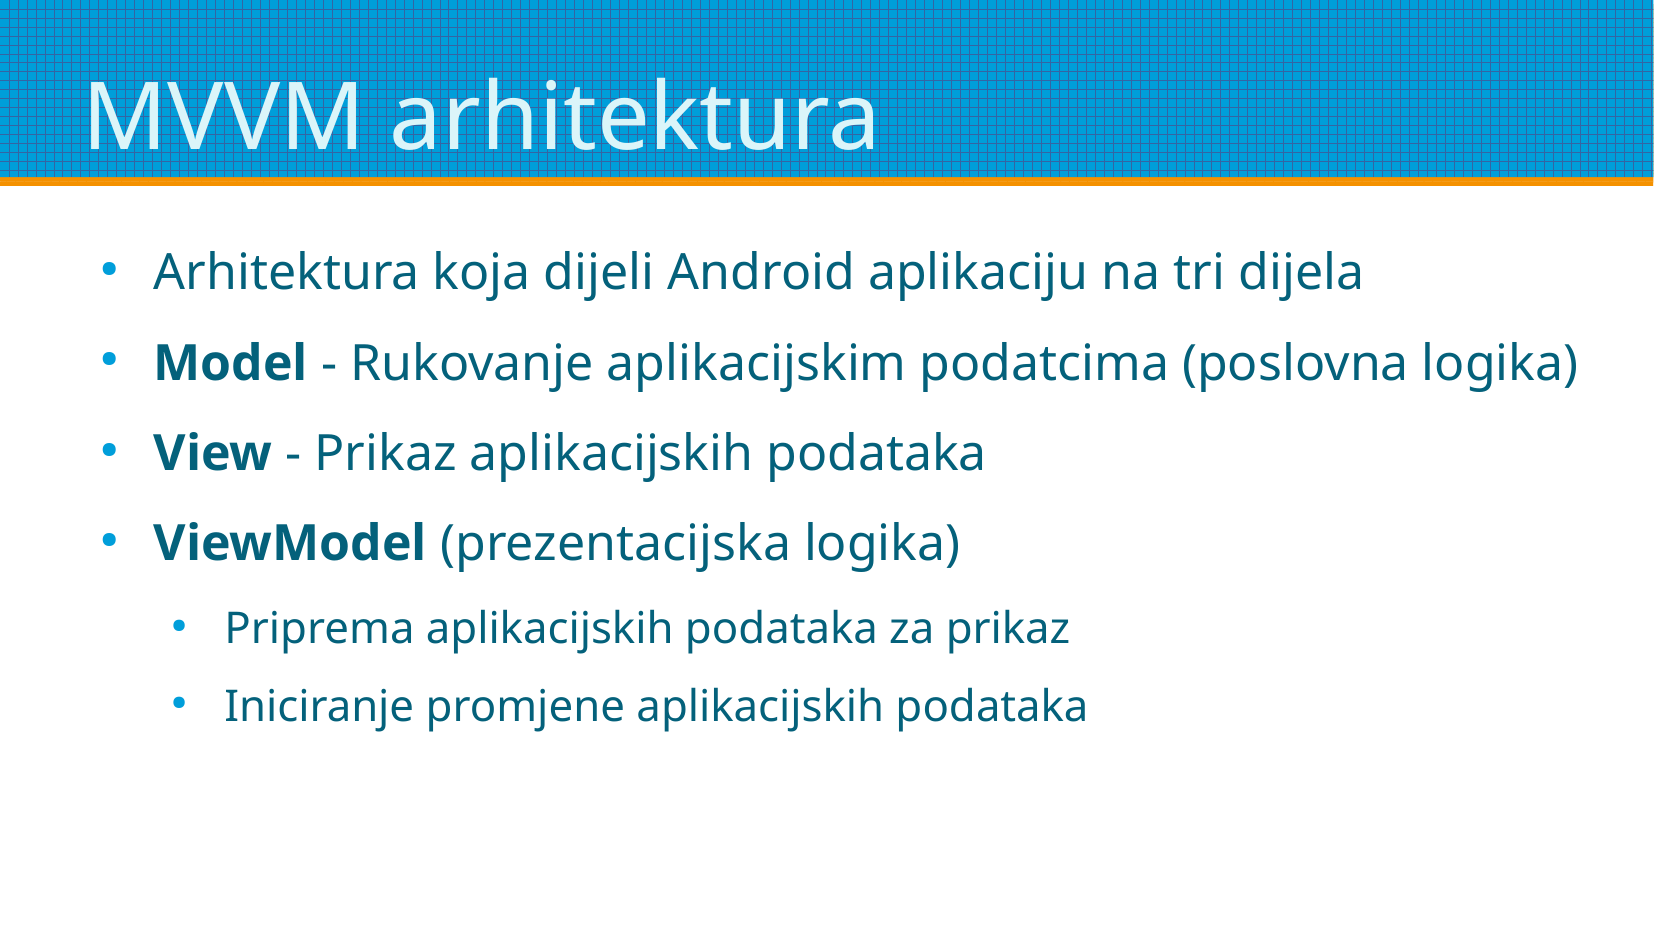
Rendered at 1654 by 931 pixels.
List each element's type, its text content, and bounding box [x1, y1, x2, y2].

title MVVM arhitektura [82, 14, 1571, 178]
list Arhitektura koja dijeli Android aplikaciju na tri dijela Model - Rukovanje aplikacijskim podatcima (poslovna logika) View - Prikaz aplikacijskih podataka ViewModel (prezentacijska logika) Priprema aplikacijskih podataka za prikaz Iniciranje promjene aplikacijskih podataka [82, 236, 1613, 813]
